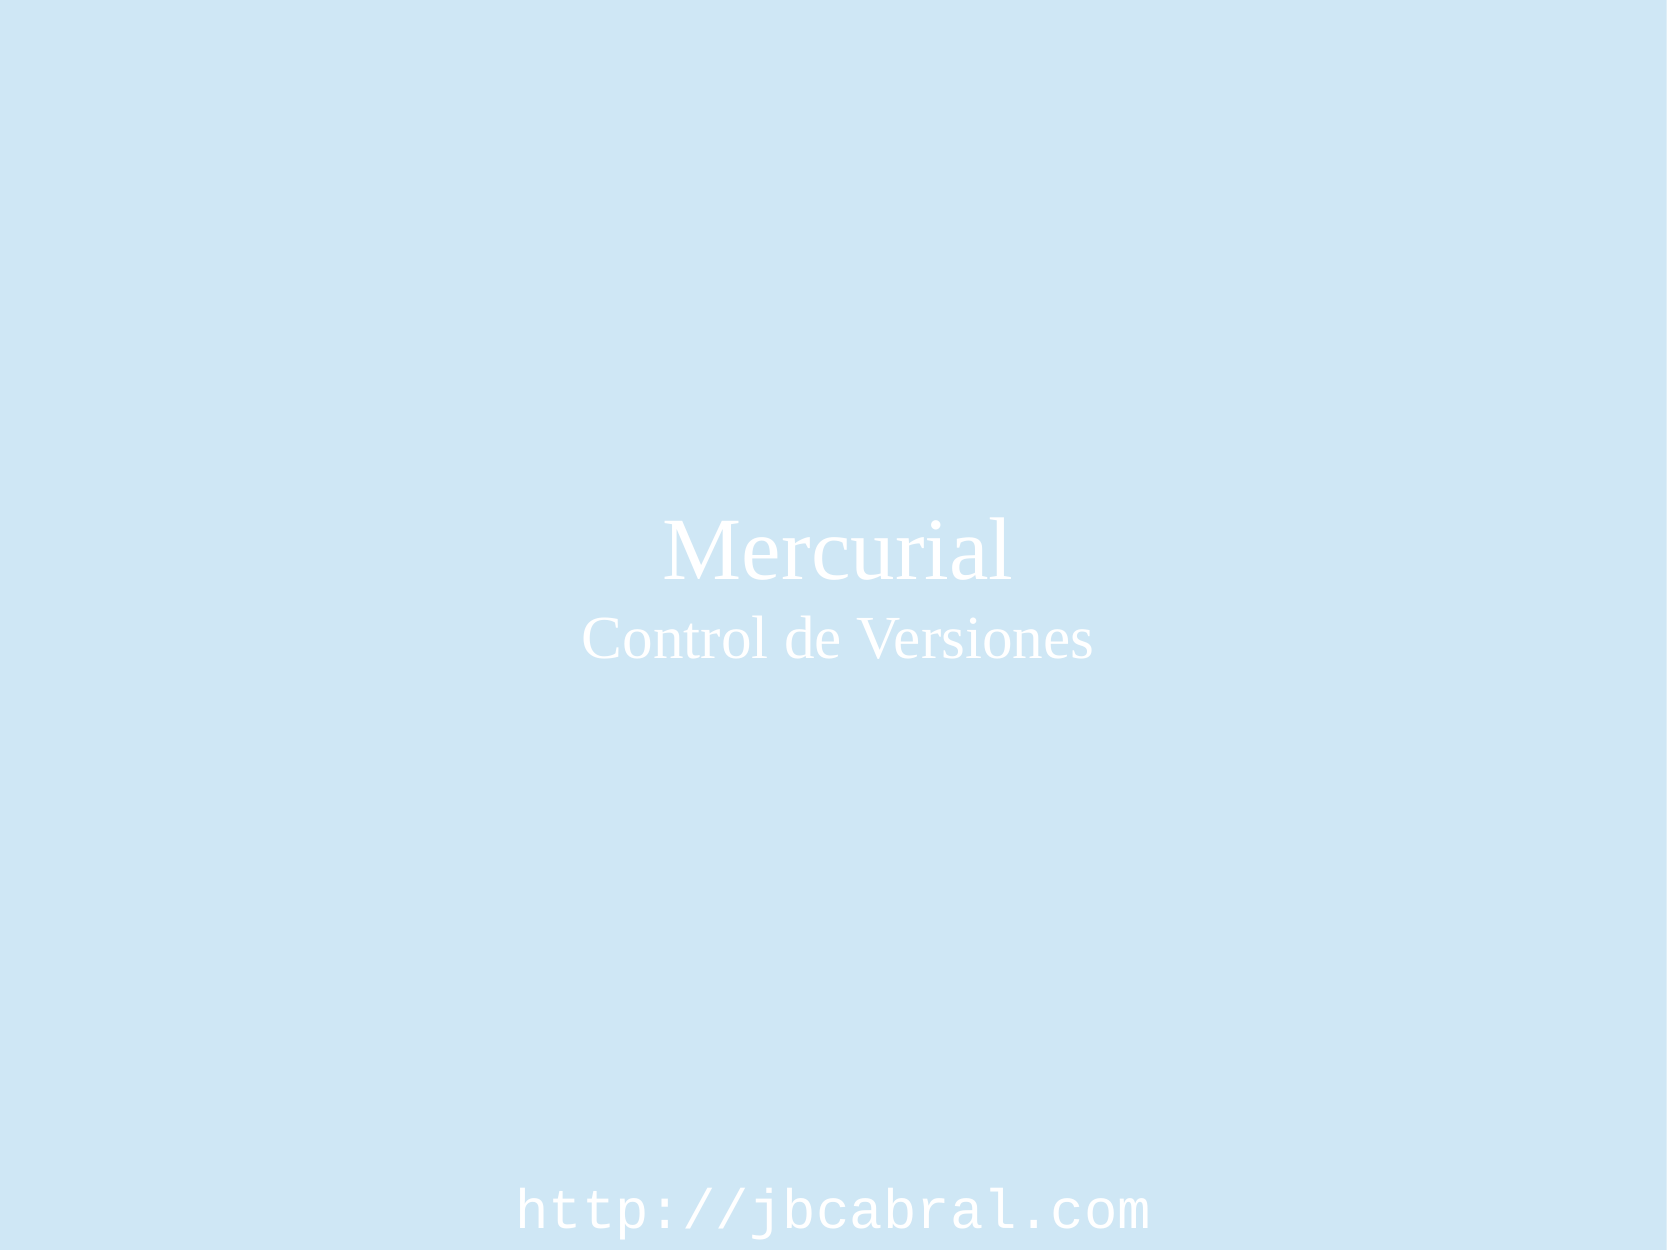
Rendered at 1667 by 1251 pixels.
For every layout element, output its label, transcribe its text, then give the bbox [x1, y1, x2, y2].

text_box http://jbcabral.com [0, 1167, 1667, 1250]
text_box Mercurial Control de Versiones [472, 484, 1205, 677]
